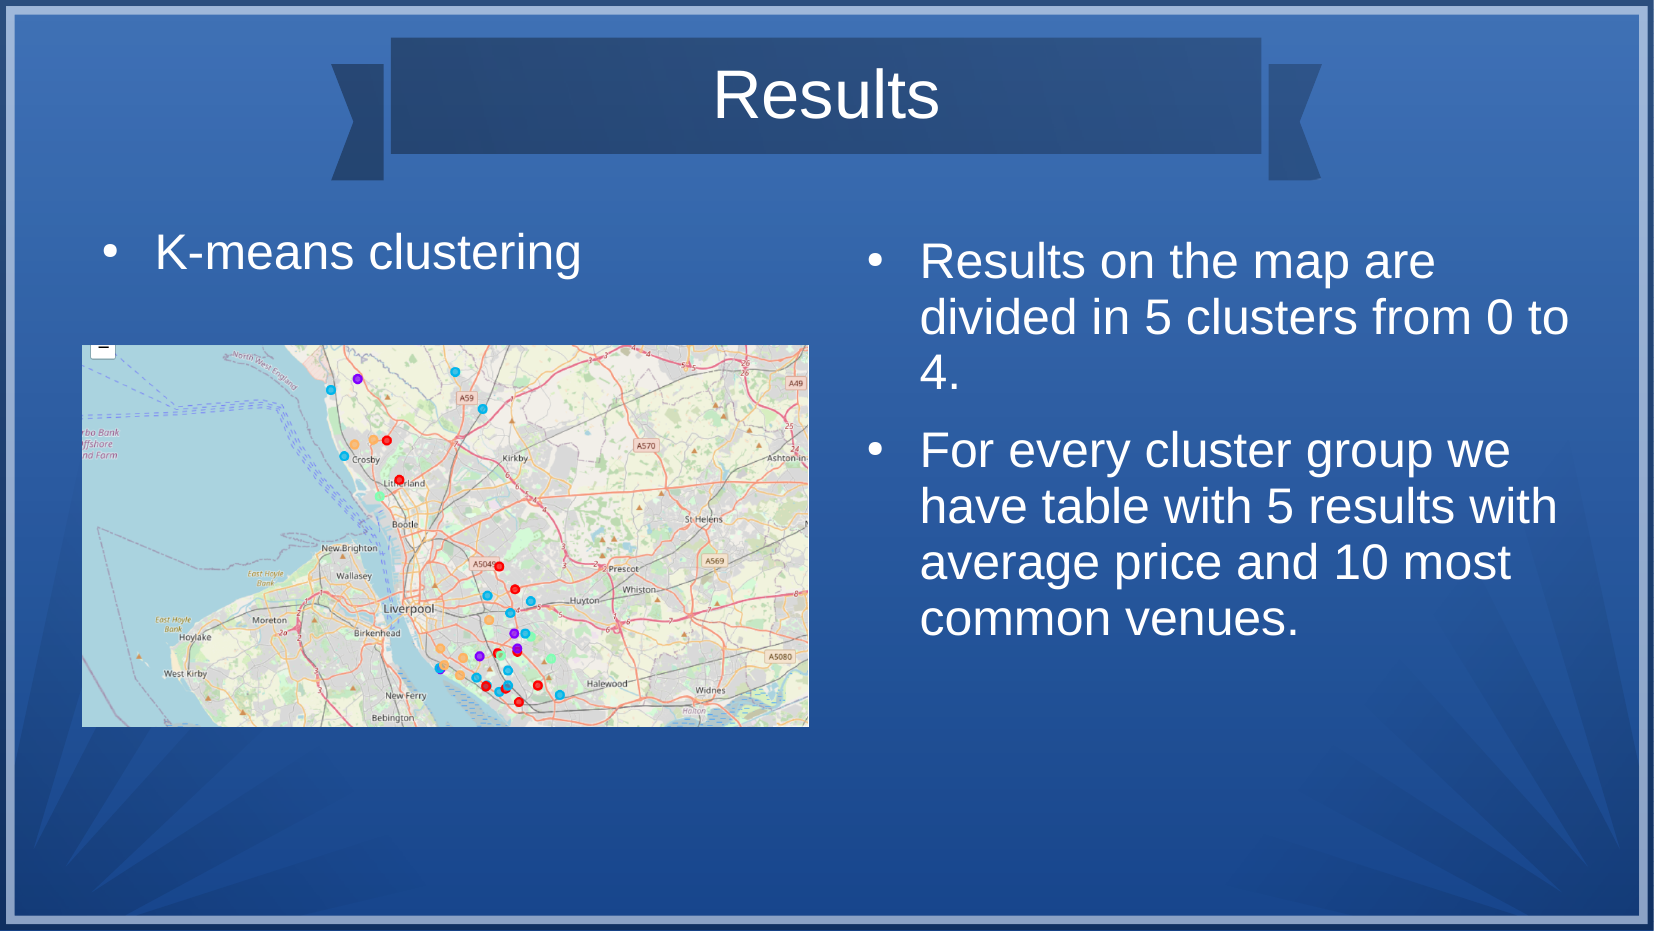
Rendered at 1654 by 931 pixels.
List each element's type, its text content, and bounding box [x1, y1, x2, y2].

picture [82, 345, 809, 727]
list Results on the map are divided in 5 clusters from 0 to 4. For every cluster group we have table with 5 results with average price and 10 most common venues. [848, 233, 1576, 736]
list K-means clustering [83, 224, 811, 316]
title Results [389, 35, 1264, 154]
